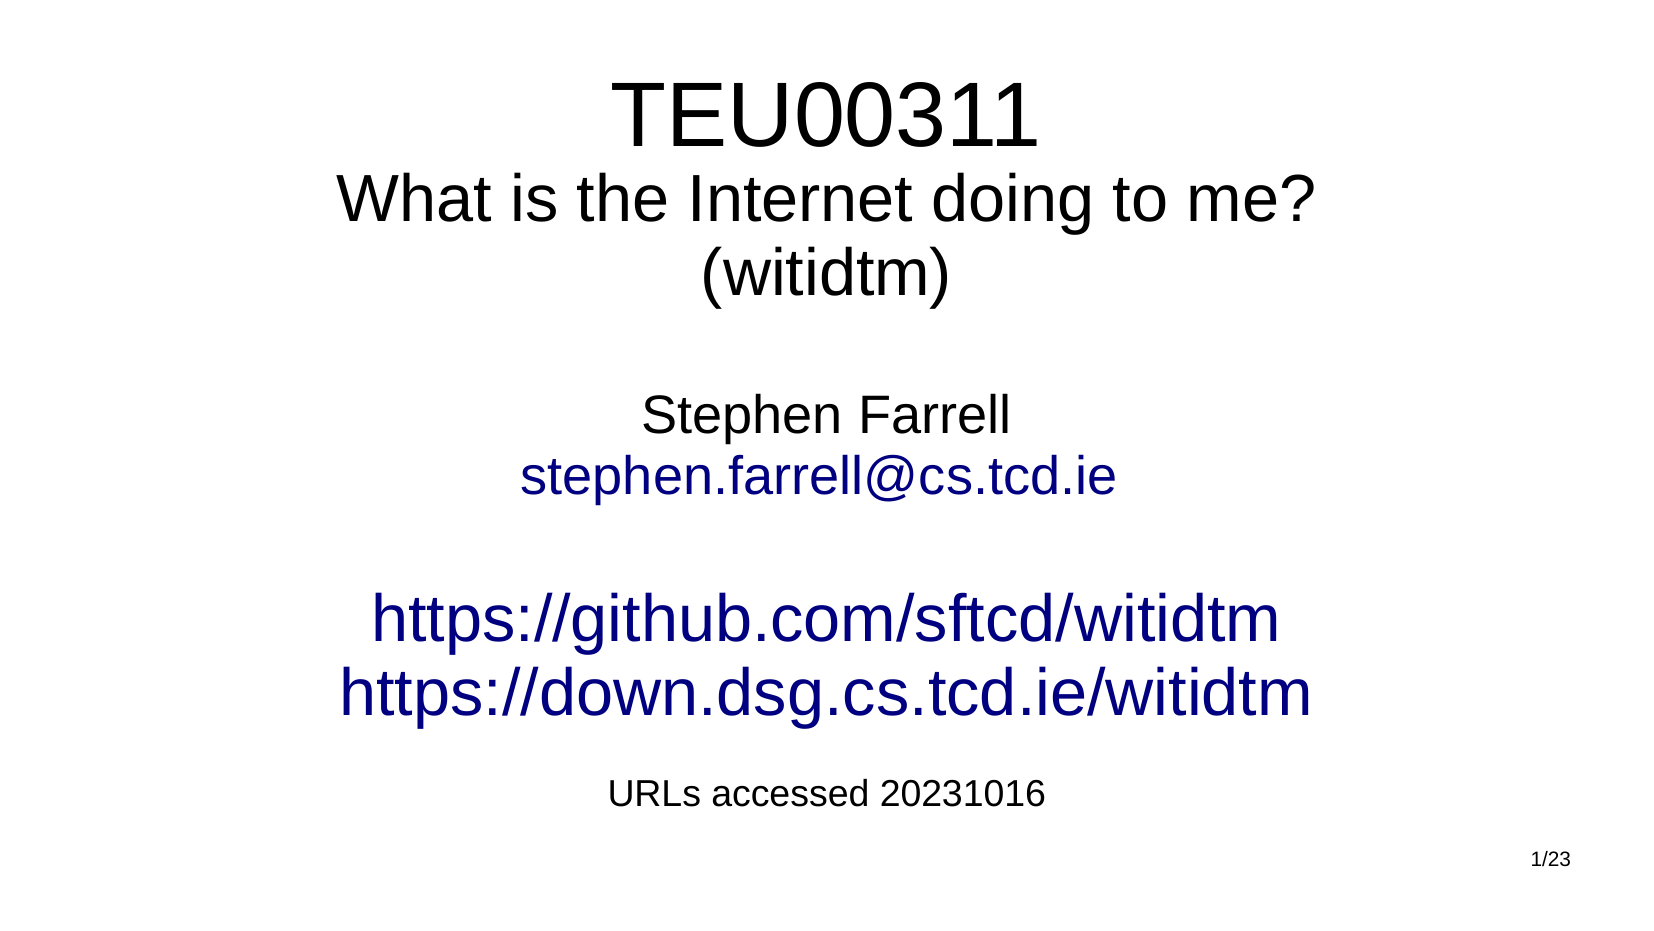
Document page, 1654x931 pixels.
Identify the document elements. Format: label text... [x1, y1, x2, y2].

subtitle What is the Internet doing to me? (witidtm) Stephen Farrell stephen.farrell@cs.tcd.ie https://github.com/sftcd/witidtm https://down.dsg.cs.tcd.ie/witidtm URLs accessed 20231016 [82, 144, 1571, 831]
title TEU00311 [82, 37, 1571, 144]
